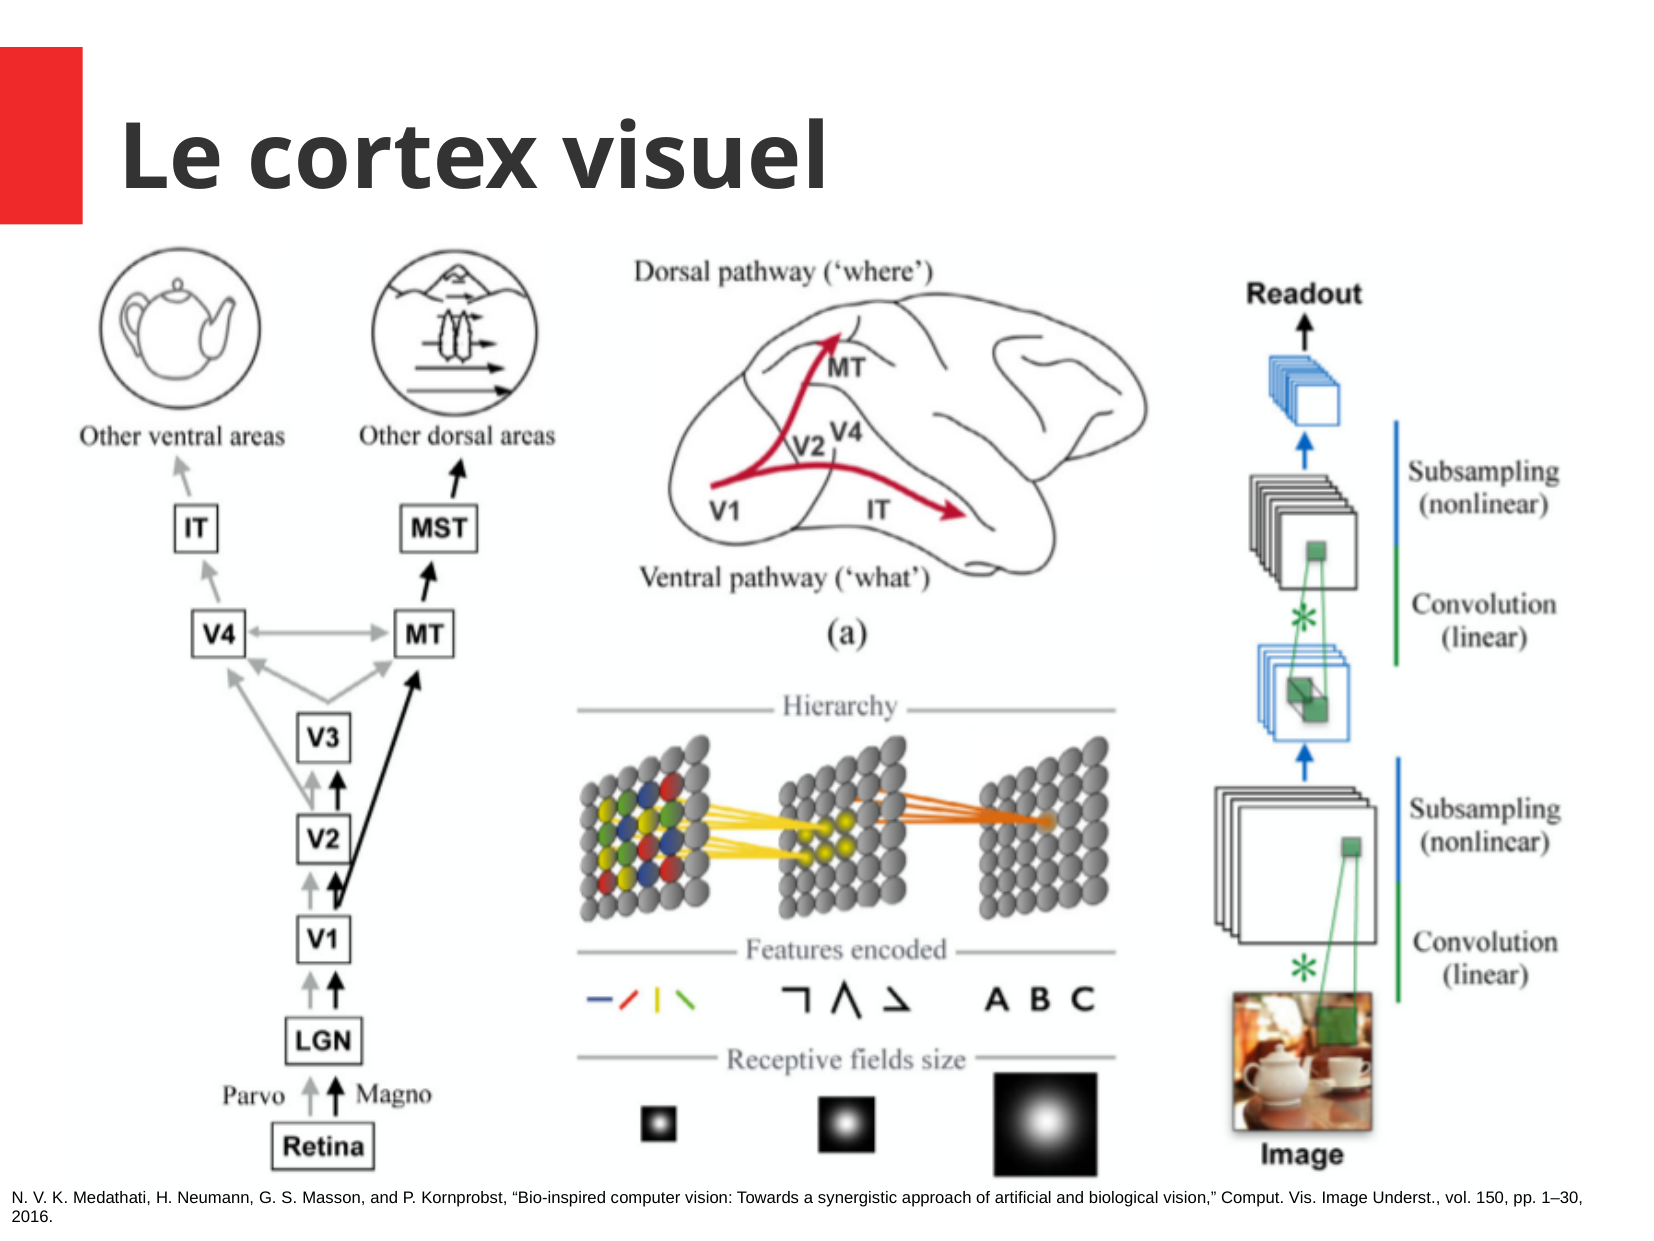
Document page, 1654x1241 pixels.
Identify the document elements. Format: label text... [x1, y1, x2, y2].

text_box N. V. K. Medathati, H. Neumann, G. S. Masson, and P. Kornprobst, “Bio-inspired computer vision: Towards a synergistic approach of artificial and biological vision,” Comput. Vis. Image Underst., vol. 150, pp. 1–30, 2016. [0, 1181, 1642, 1234]
picture [64, 230, 1636, 1181]
title Le cortex visuel [118, 49, 1571, 230]
